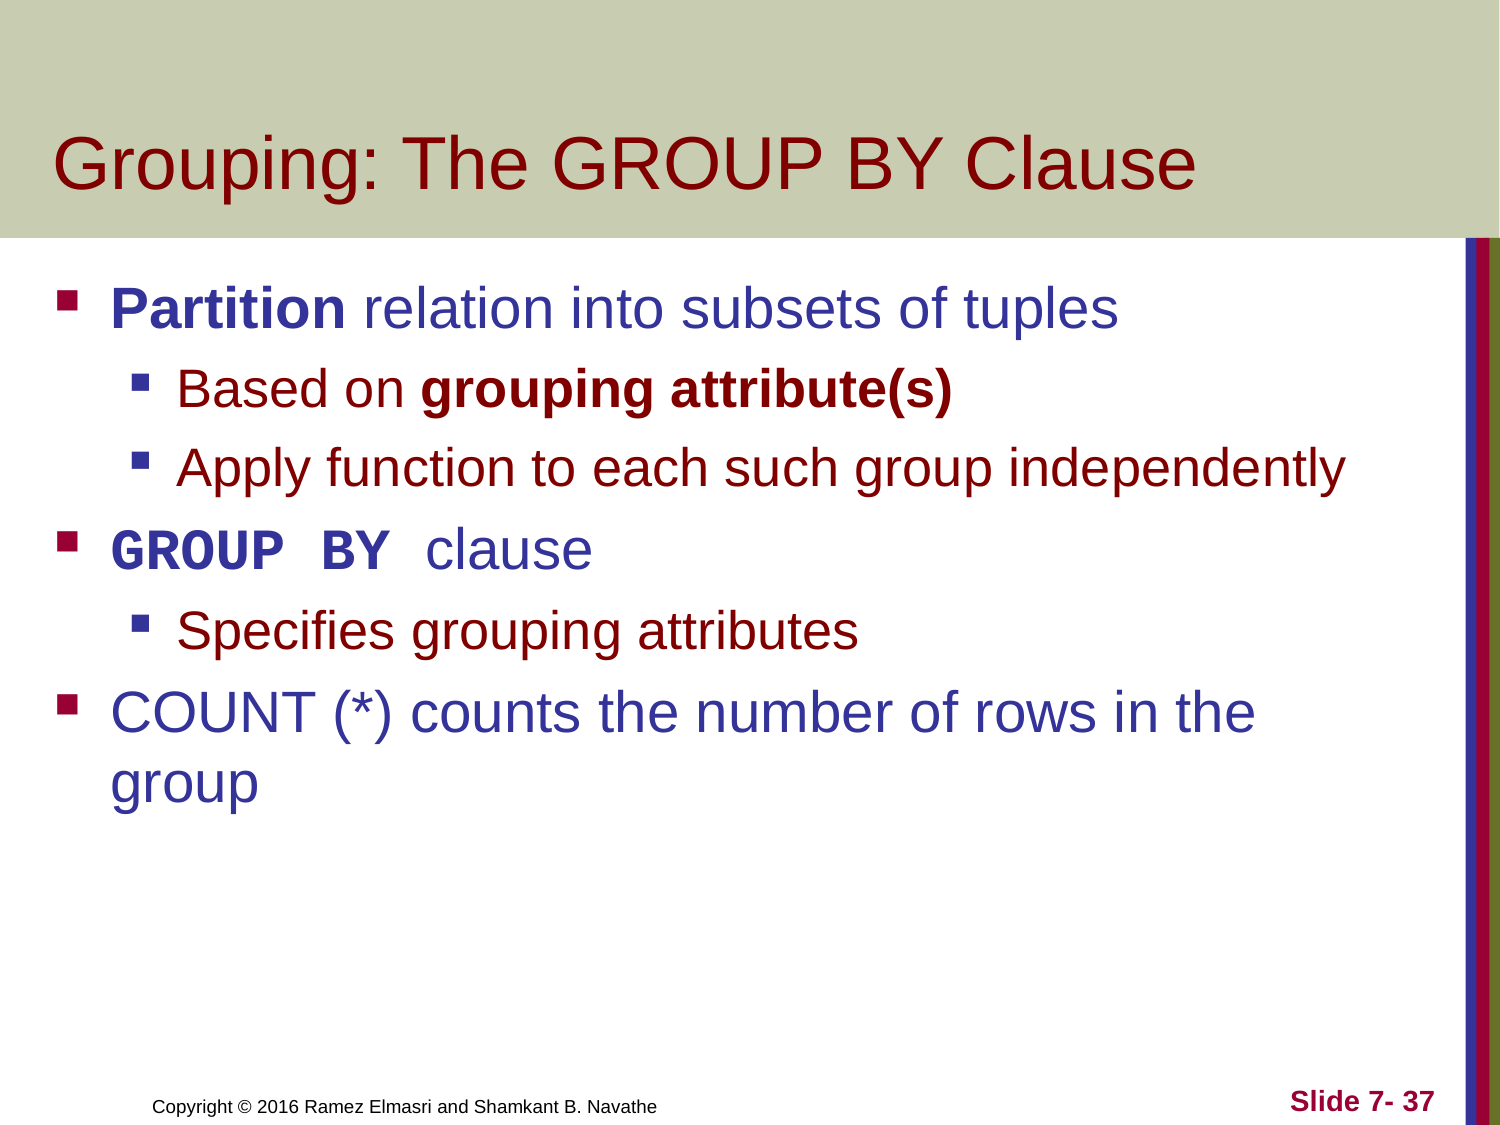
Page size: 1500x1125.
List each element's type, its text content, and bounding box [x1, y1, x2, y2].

title Grouping: The GROUP BY Clause [37, 49, 1317, 213]
list Partition relation into subsets of tuples Based on grouping attribute(s) Apply function to each such group independently GROUP BY clause Specifies grouping attributes COUNT (*) counts the number of rows in the group [39, 262, 1400, 1013]
text_box Slide 7- <number> [1137, 1050, 1450, 1125]
